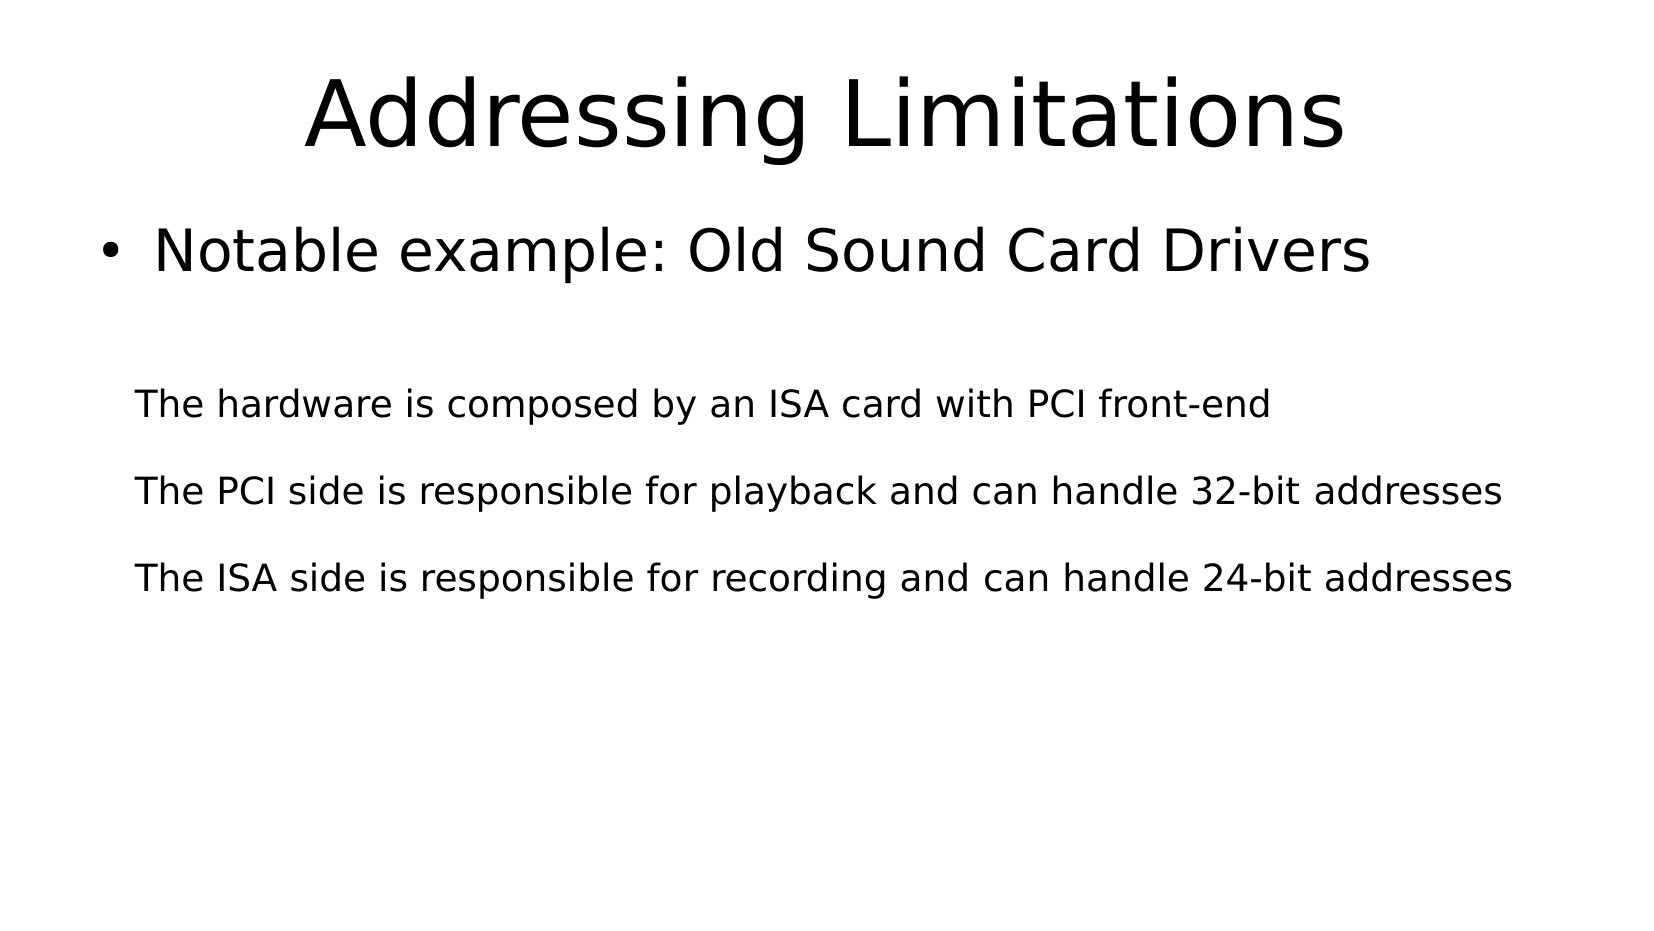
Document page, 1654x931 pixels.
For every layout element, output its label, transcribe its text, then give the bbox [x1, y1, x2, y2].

list Notable example: Old Sound Card Drivers [82, 217, 1571, 301]
text_box The hardware is composed by an ISA card with PCI front-end The PCI side is responsible for playback and can handle 32-bit addresses The ISA side is responsible for recording and can handle 24-bit addresses [120, 375, 1529, 608]
title Addressing Limitations [82, 37, 1571, 193]
